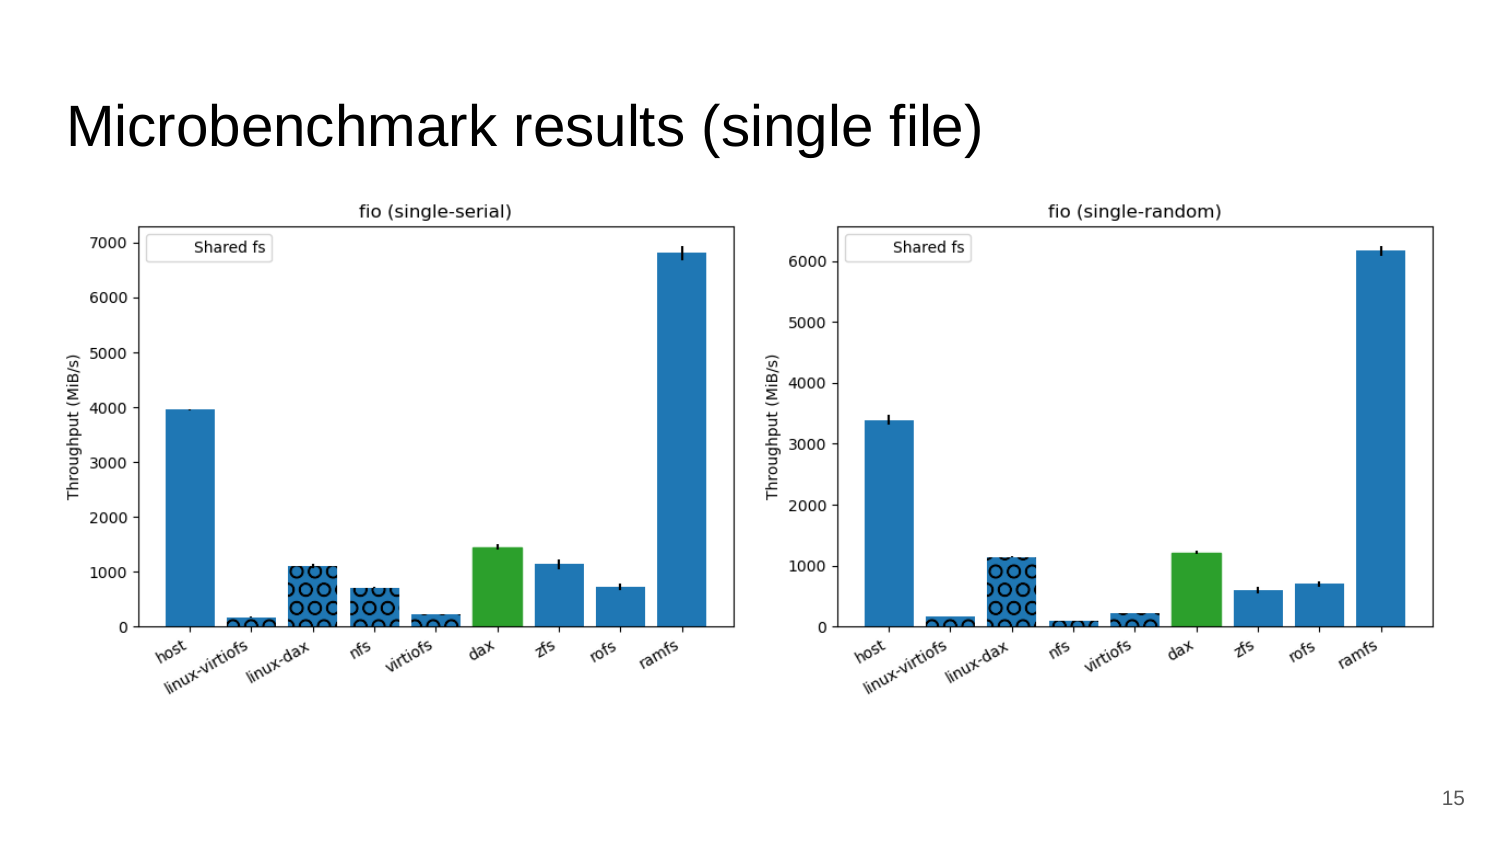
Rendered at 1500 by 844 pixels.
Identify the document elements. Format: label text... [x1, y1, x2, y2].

picture [51, 188, 1449, 714]
title Microbenchmark results (single file) [51, 72, 1449, 167]
slide_number <number> [1389, 764, 1480, 830]
